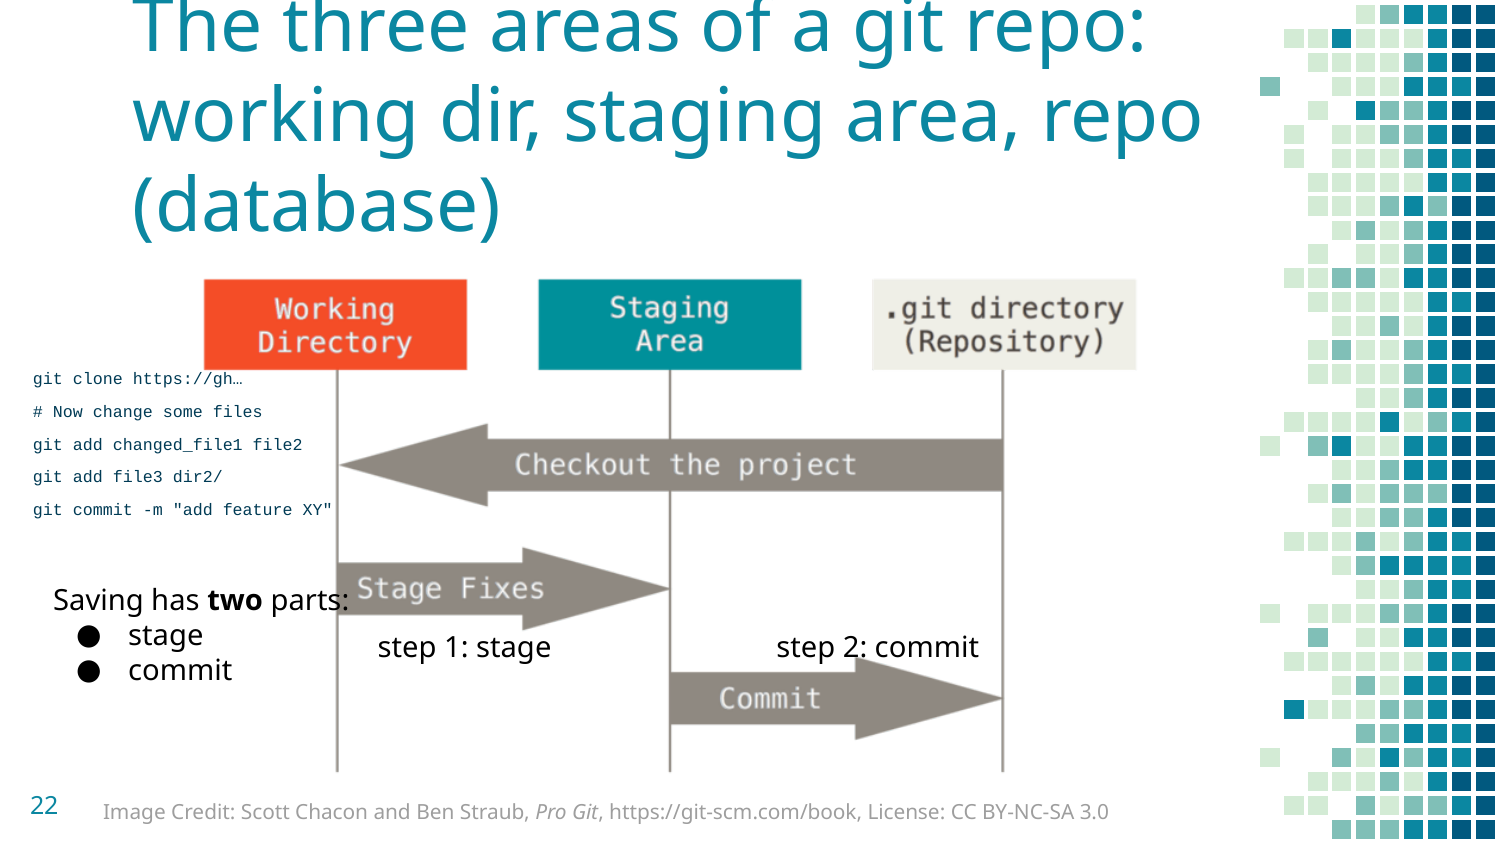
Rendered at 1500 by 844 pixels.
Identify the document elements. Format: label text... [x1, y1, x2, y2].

text_box Saving has two parts: stage commit [38, 578, 468, 701]
list git clone https://gh… # Now change some files git add changed_file1 file2 git add file3 dir2/ git commit -m "add feature XY" [18, 353, 550, 578]
picture [196, 270, 1149, 783]
text_box step 1: stage step 2: commit [362, 612, 1117, 713]
text_box Image Credit: Scott Chacon and Ben Straub, Pro Git, https://git-scm.com/book, License: CC BY-NC-SA 3.0 [88, 783, 1171, 839]
title The three areas of a git repo: working dir, staging area, repo (database) [117, 121, 1227, 262]
slide_number <number> [15, 774, 105, 839]
